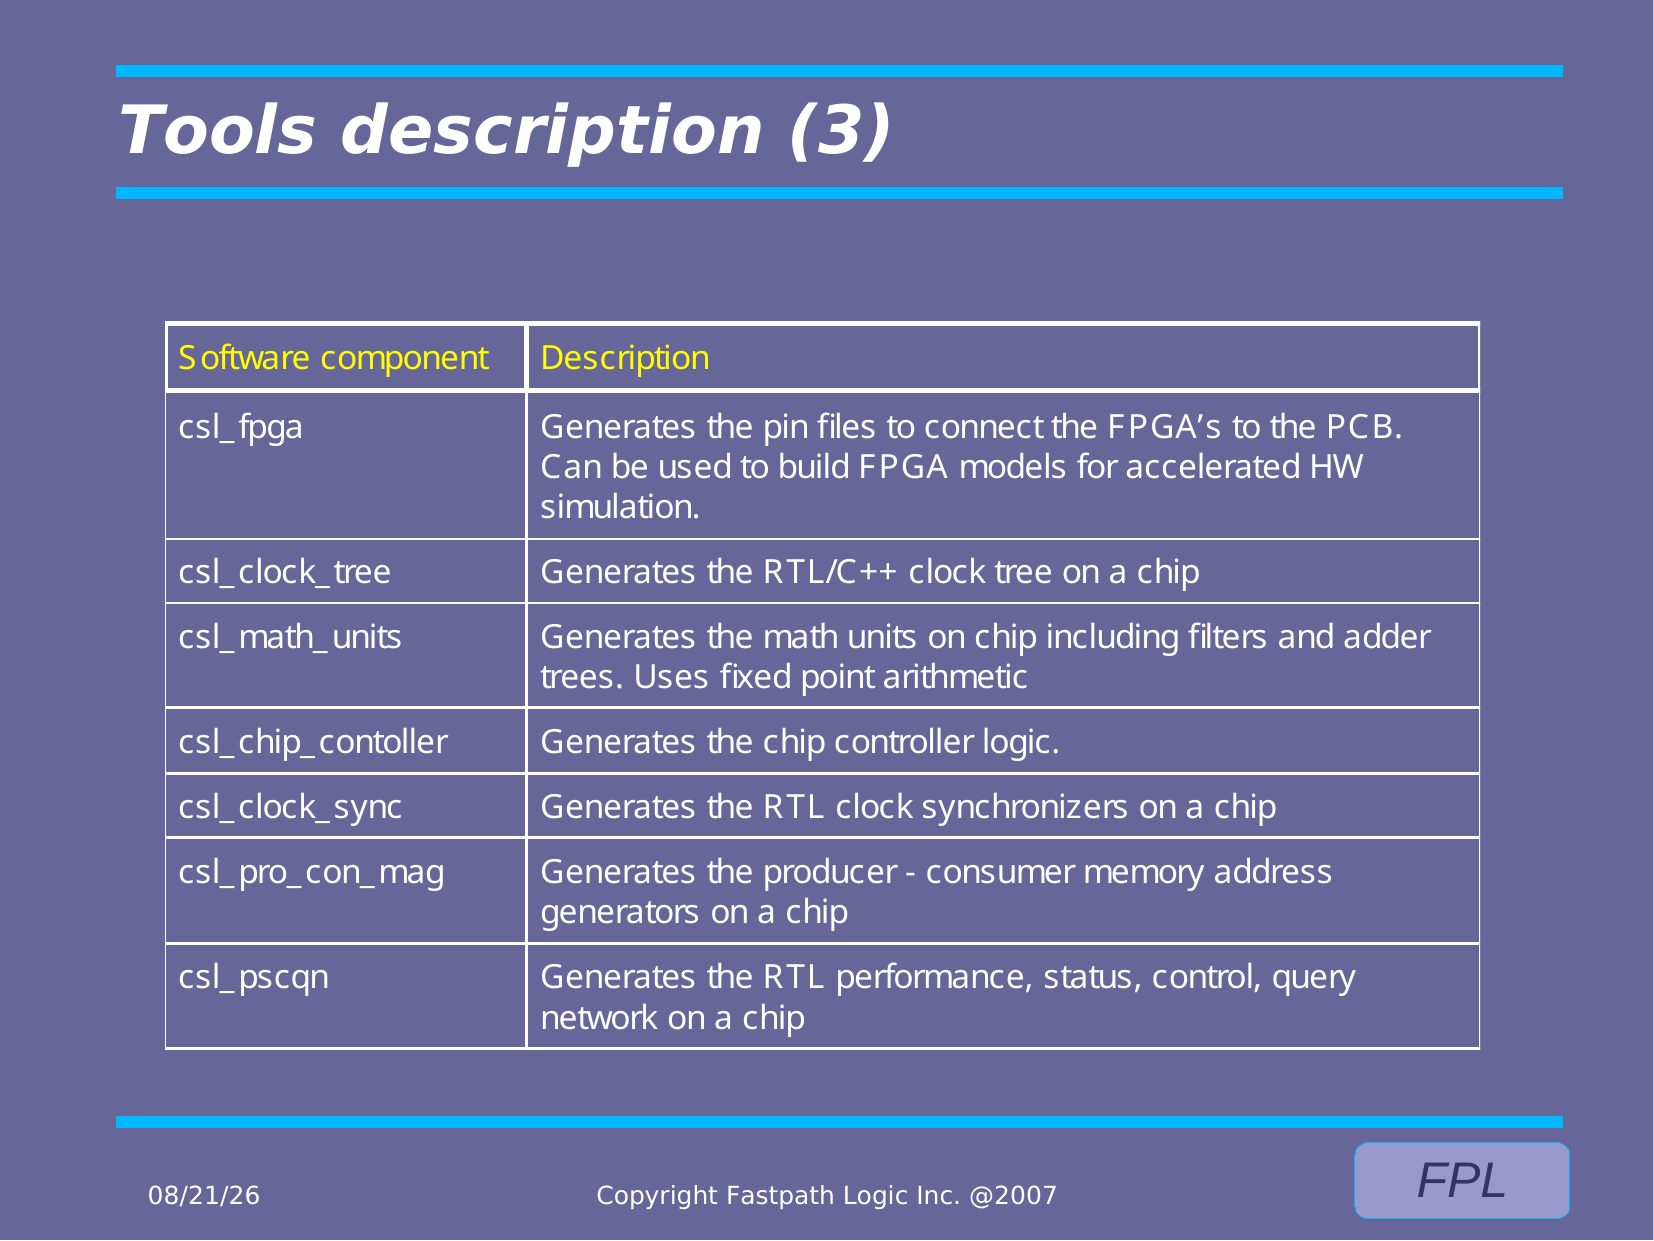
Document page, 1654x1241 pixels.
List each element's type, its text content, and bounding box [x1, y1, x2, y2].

title Tools description (3) [118, 41, 1531, 219]
chart [165, 320, 1481, 1082]
